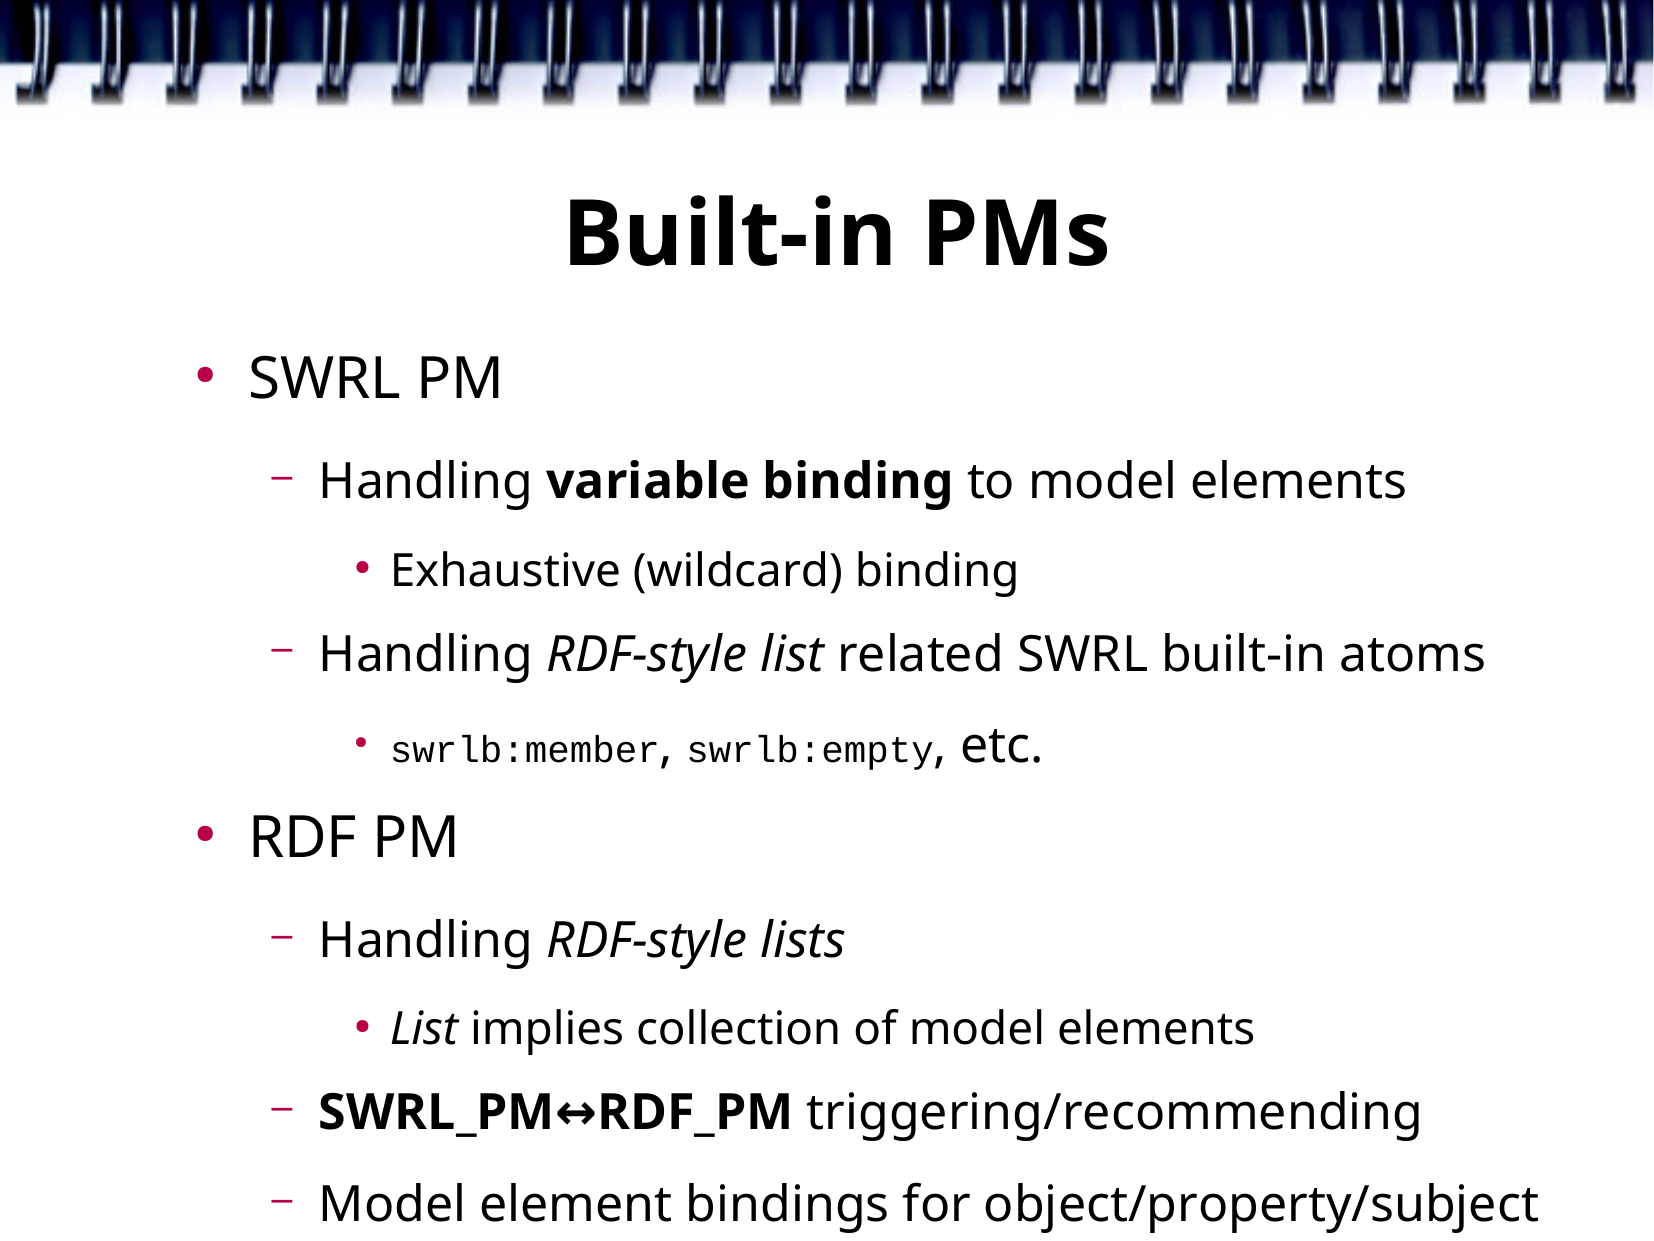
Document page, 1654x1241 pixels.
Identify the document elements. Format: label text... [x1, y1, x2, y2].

list SWRL PM Handling variable binding to model elements Exhaustive (wildcard) binding Handling RDF-style list related SWRL built-in atoms swrlb:member, swrlb:empty, etc. RDF PM Handling RDF-style lists List implies collection of model elements SWRL_PM↔RDF_PM triggering/recommending Model element bindings for object/property/subject [177, 336, 1565, 1205]
picture [0, 0, 1654, 121]
title Built-in PMs [139, 175, 1535, 285]
